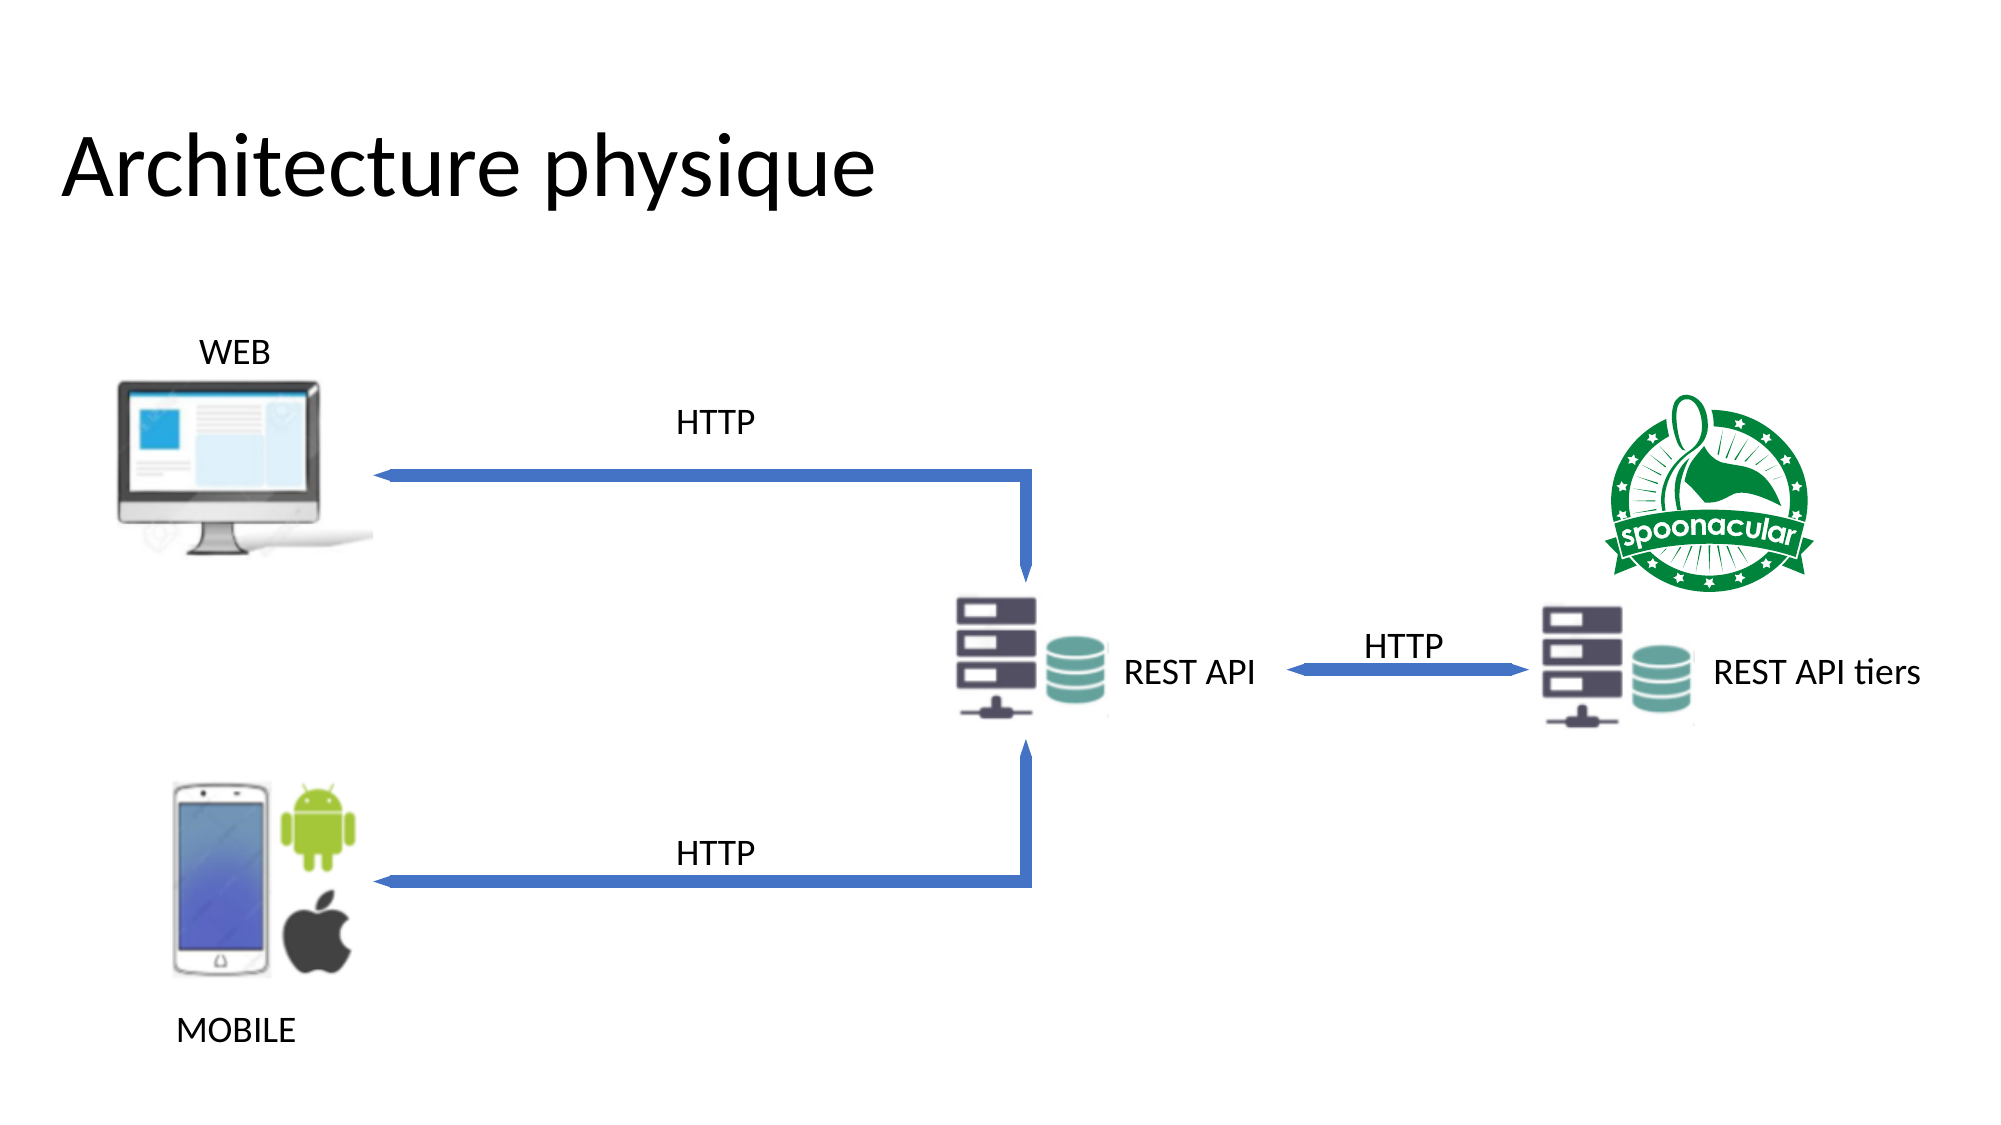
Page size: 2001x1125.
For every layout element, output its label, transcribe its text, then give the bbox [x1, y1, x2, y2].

text_box WEB [184, 319, 324, 380]
picture [103, 372, 374, 579]
text_box HTTP [661, 389, 800, 451]
text_box Architecture physique [46, 97, 1198, 224]
picture [943, 582, 1109, 740]
text_box HTTP [1349, 613, 1489, 675]
text_box HTTP [661, 820, 800, 882]
picture [160, 765, 374, 998]
text_box REST API tiers [1698, 639, 1938, 700]
text_box MOBILE [160, 997, 324, 1058]
picture [1529, 389, 1818, 748]
text_box REST API [1108, 639, 1287, 700]
